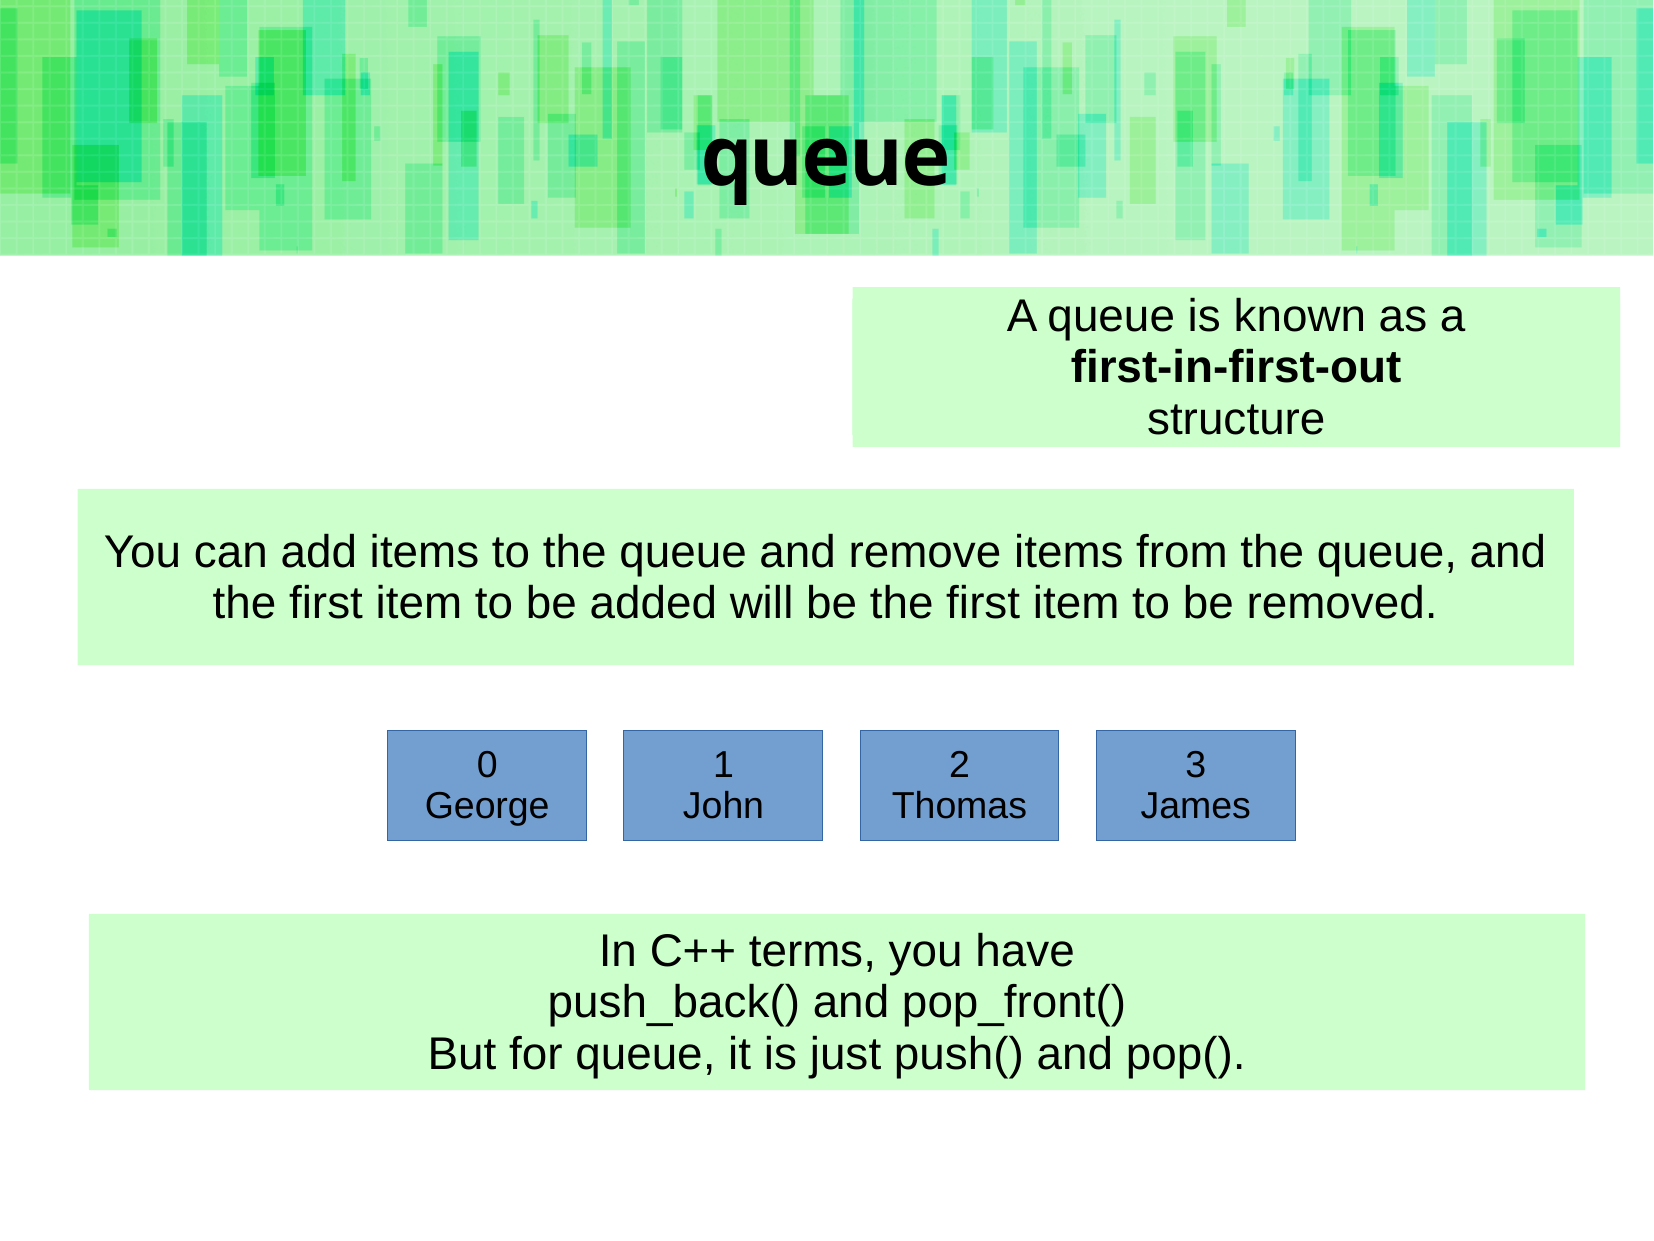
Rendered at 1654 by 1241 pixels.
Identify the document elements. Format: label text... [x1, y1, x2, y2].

text_box 0 George [387, 730, 587, 841]
text_box In C++ terms, you have push_back() and pop_front() But for queue, it is just push() and pop(). [88, 913, 1586, 1091]
title queue [82, 49, 1571, 257]
text_box 2 Thomas [860, 730, 1059, 841]
text_box 3 James [1096, 730, 1296, 841]
picture [0, 0, 1654, 1241]
text_box 1 John [623, 730, 823, 841]
text_box You can add items to the queue and remove items from the queue, and the first item to be added will be the first item to be removed. [77, 488, 1574, 666]
text_box A queue is known as a first-in-first-out structure [852, 287, 1621, 447]
